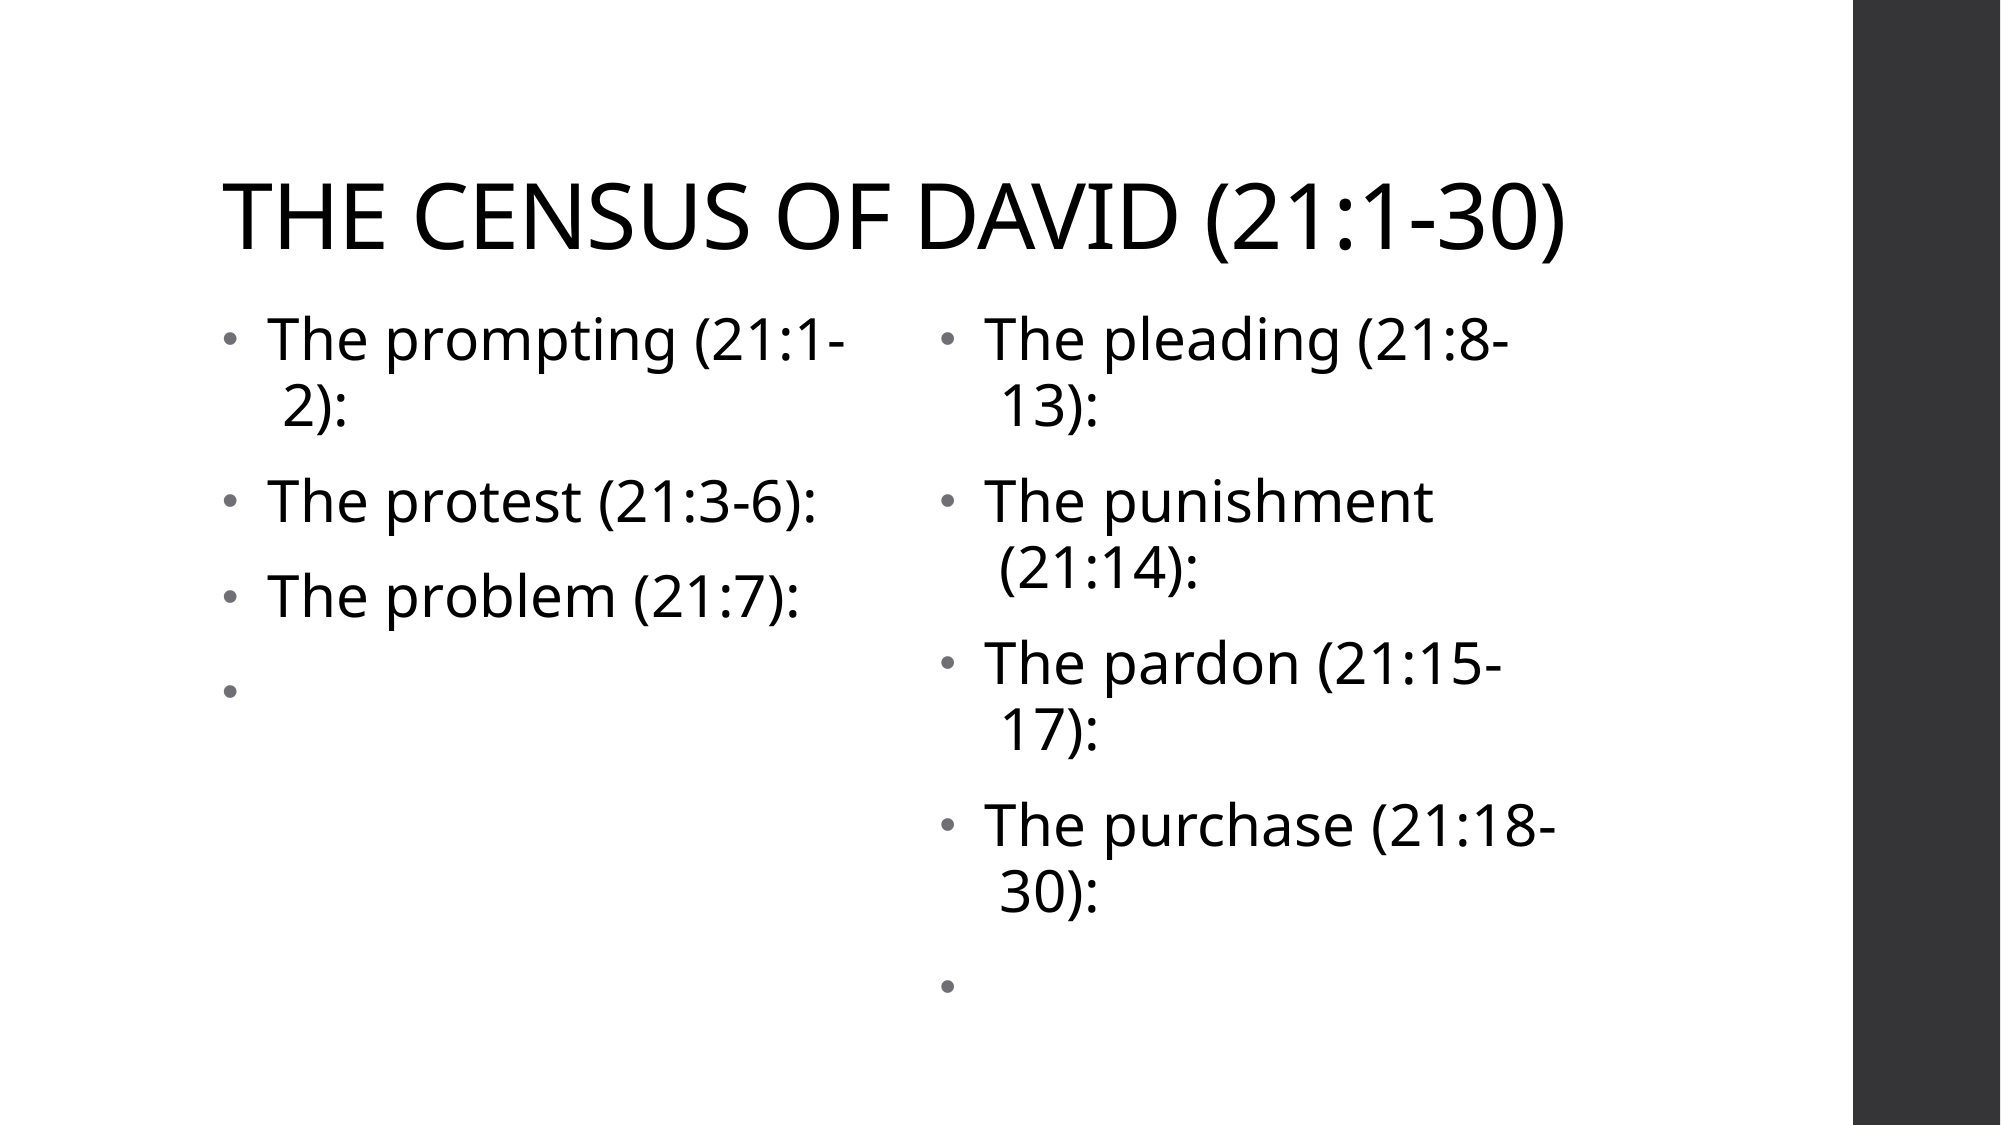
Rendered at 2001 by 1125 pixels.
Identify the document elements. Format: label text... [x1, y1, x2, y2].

list The pleading (21:8-13): The punishment (21:14): The pardon (21:15-17): The purchase (21:18-30): [924, 299, 1617, 1014]
title THE CENSUS OF DAVID (21:1-30) [206, 60, 1797, 278]
list The prompting (21:1-2): The protest (21:3-6): The problem (21:7): [207, 299, 900, 1014]
